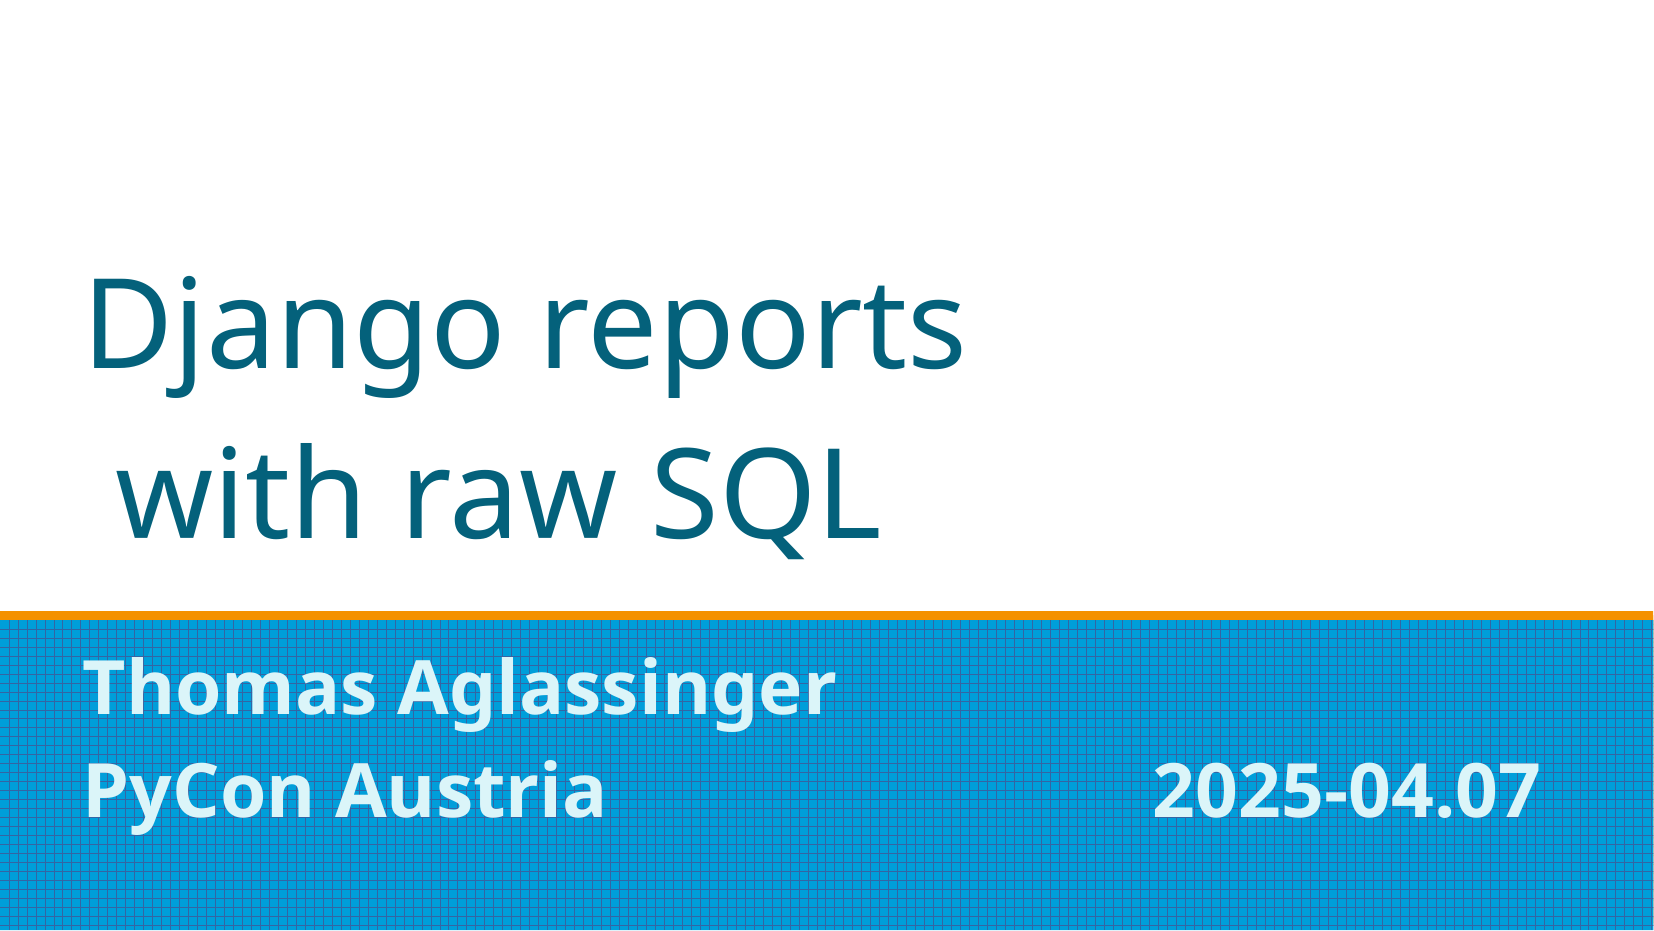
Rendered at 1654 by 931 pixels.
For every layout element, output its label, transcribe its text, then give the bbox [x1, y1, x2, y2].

subtitle Thomas Aglassinger PyCon Austria 2025-04.07 [82, 634, 1571, 840]
title Django reports with raw SQL [82, 44, 1571, 576]
